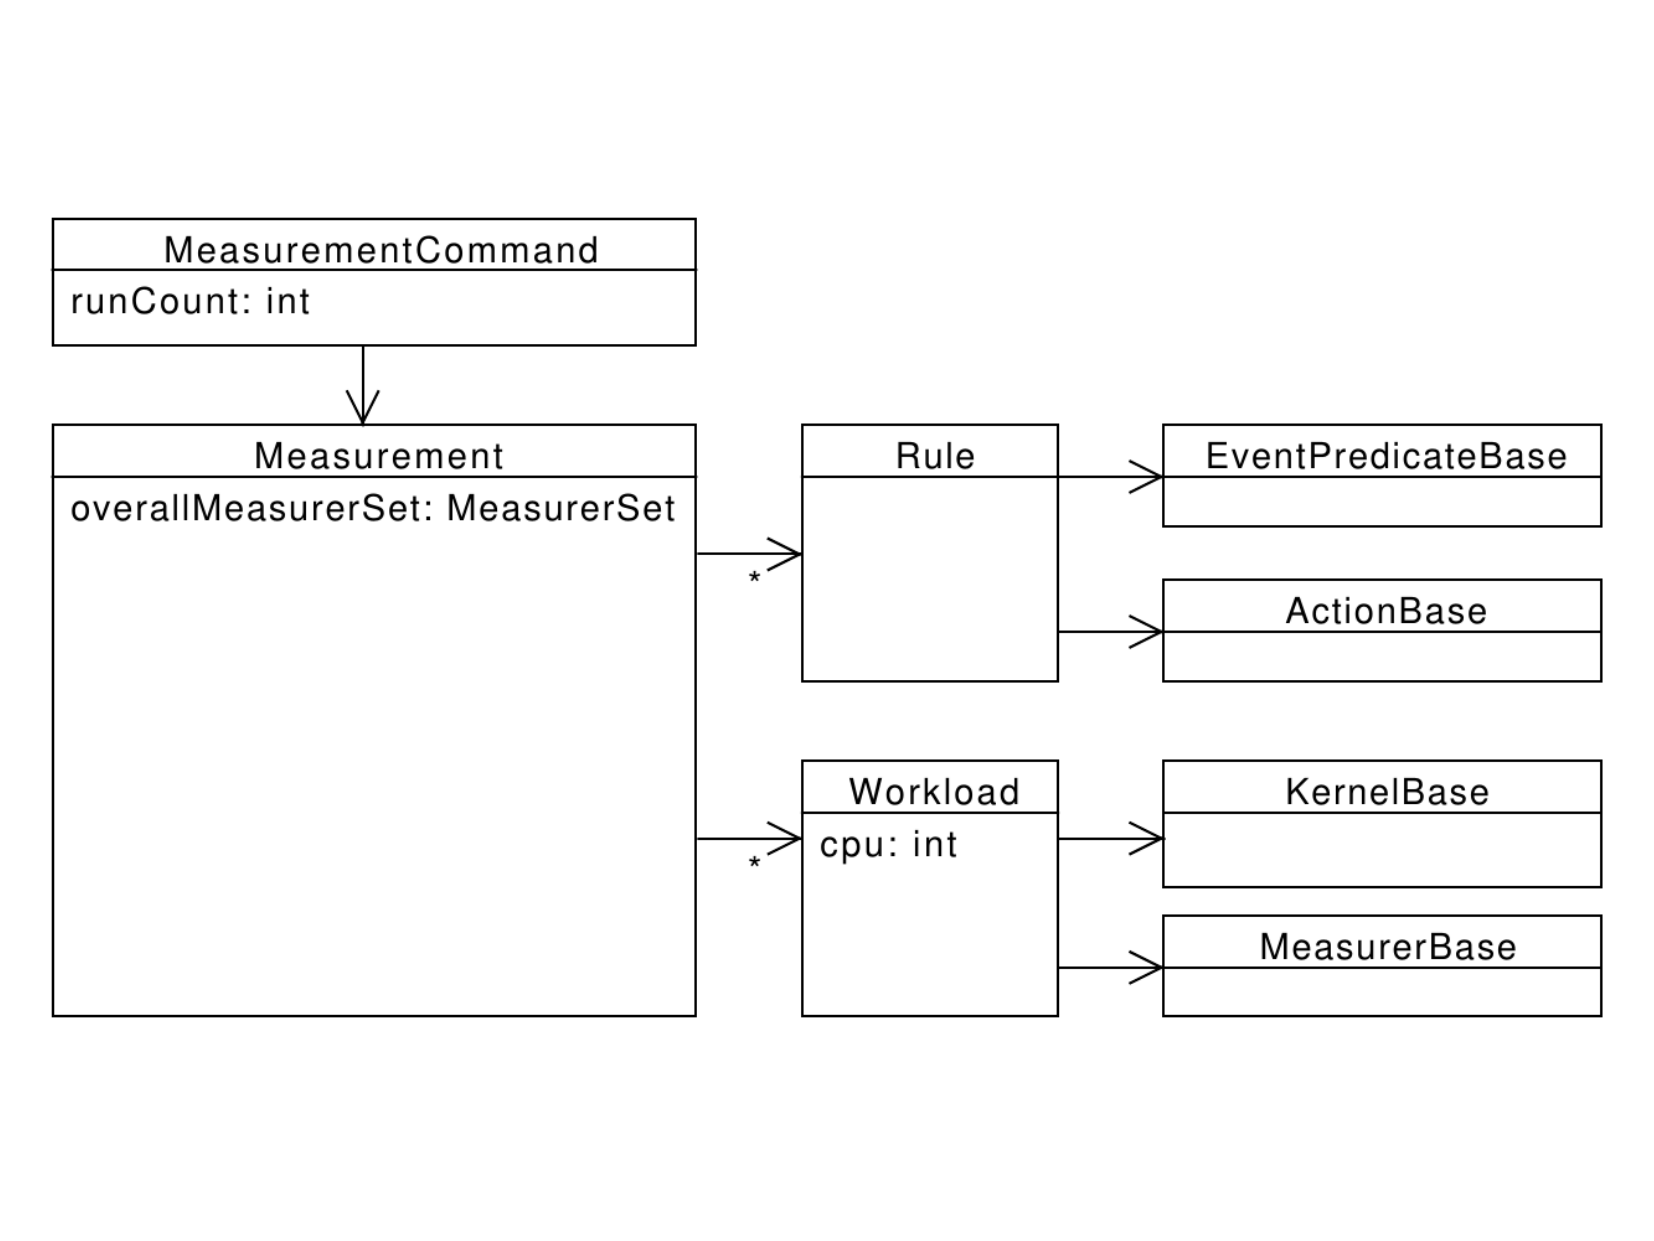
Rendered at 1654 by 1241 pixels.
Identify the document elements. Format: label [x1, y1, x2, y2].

picture [1, 167, 1654, 1072]
